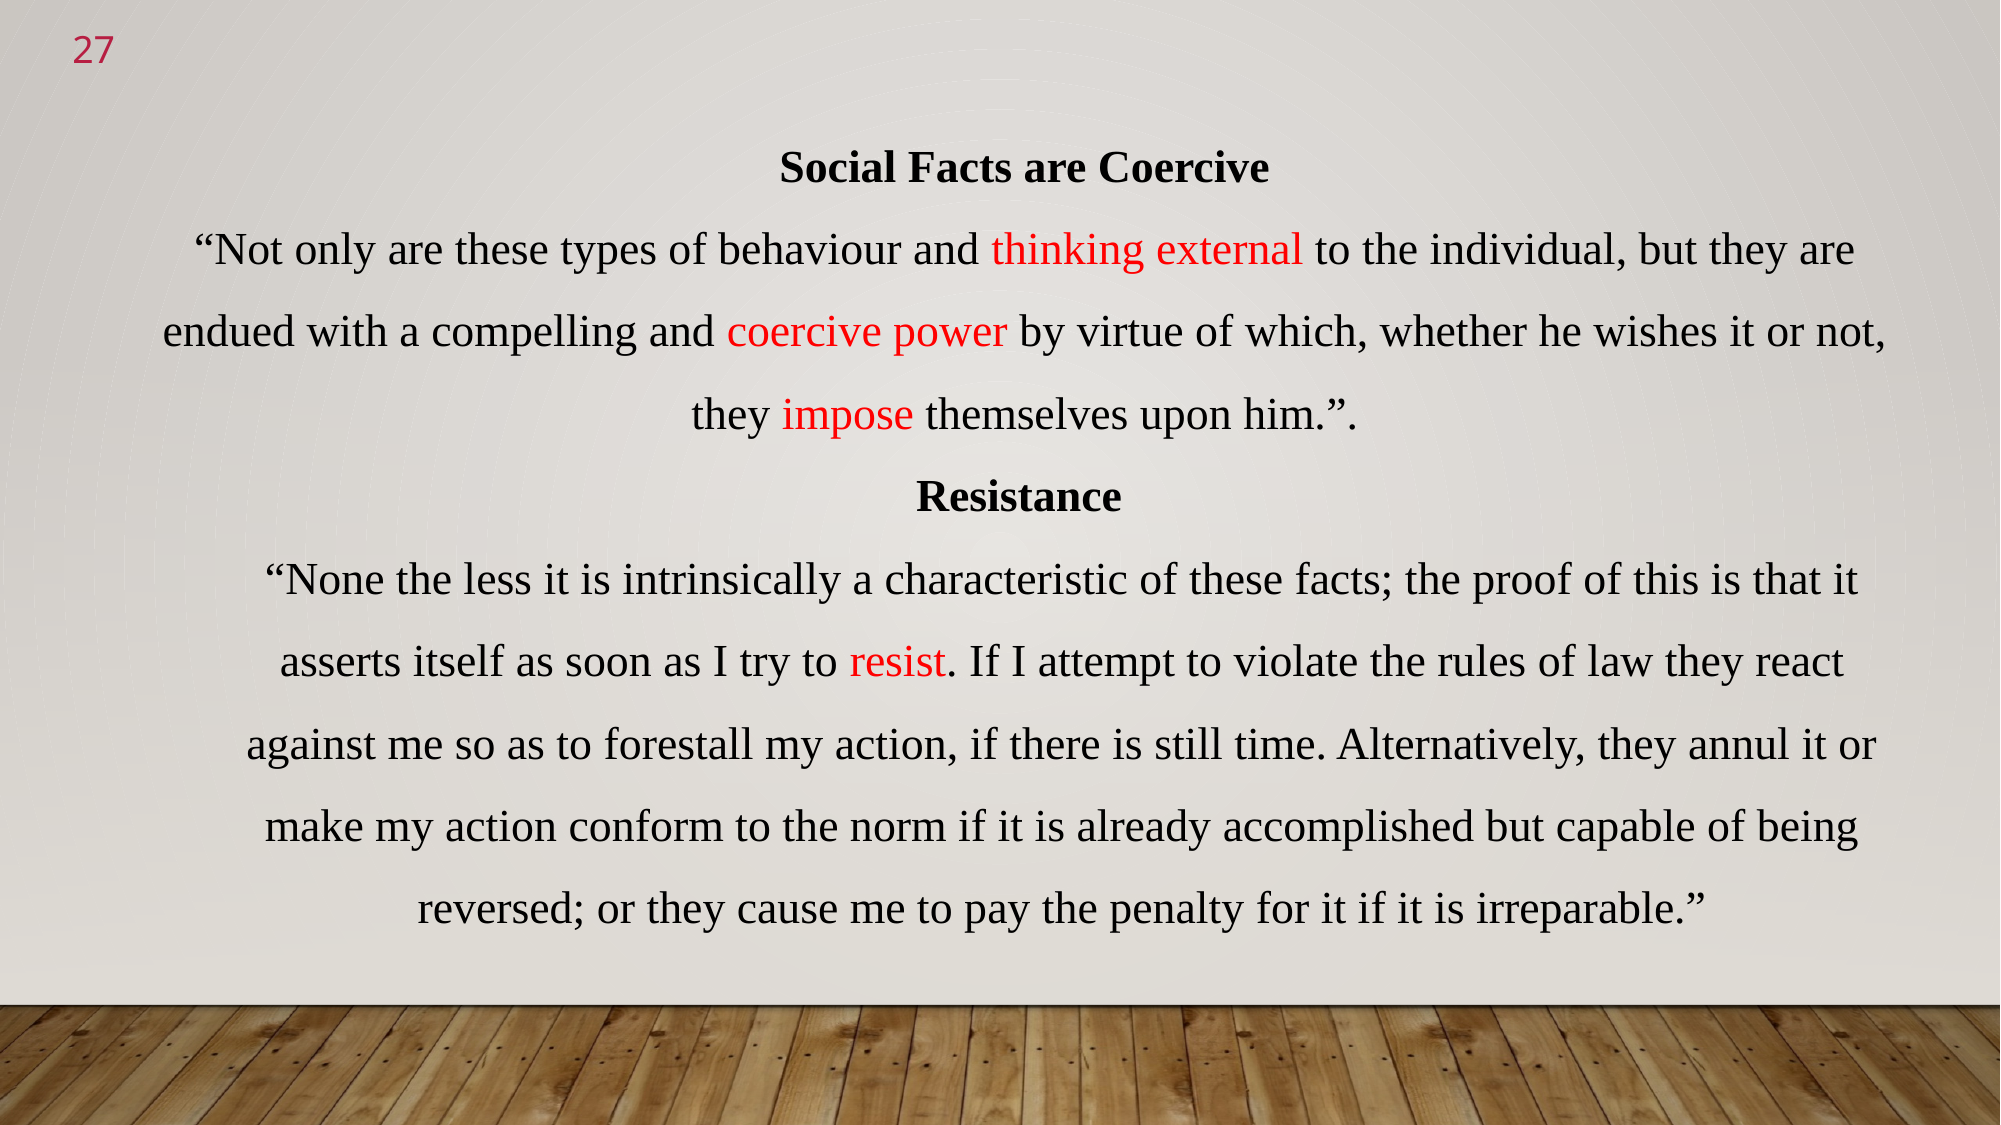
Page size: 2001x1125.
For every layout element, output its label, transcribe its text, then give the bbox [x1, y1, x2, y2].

picture [0, 1005, 2000, 1125]
slide_number 21 [0, 18, 131, 102]
text_box Social Facts are Coercive “Not only are these types of behaviour and thinking external to the individual, but they are endued with a compelling and coercive power by virtue of which, whether he wishes it or not, they impose themselves upon him.”. Resistance “None the less it is intrinsically a characteristic of these facts; the proof of this is that it asserts itself as soon as I try to resist. If I attempt to violate the rules of law they react against me so as to forestall my action, if there is still time. Alternatively, they annul it or make my action conform to the norm if it is already accomplished but capable of being reversed; or they cause me to pay the penalty for it if it is irreparable.” [130, 101, 1920, 996]
